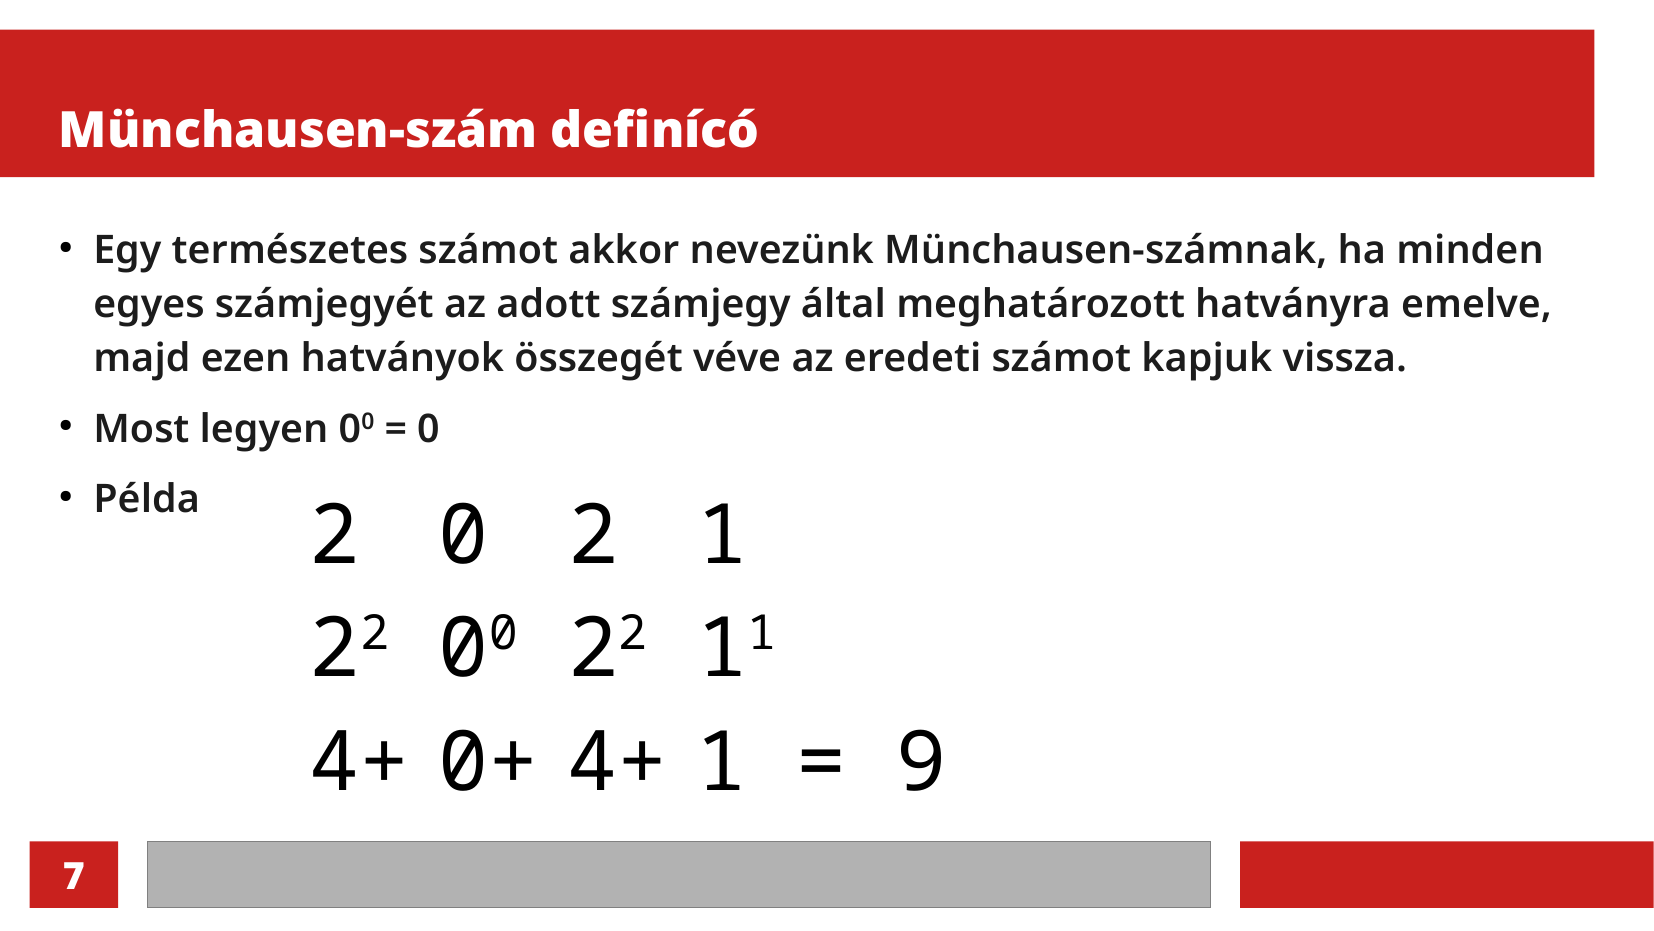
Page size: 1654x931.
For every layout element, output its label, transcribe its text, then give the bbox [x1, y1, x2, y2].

list Egy természetes számot akkor nevezünk Münchausen-számnak, ha minden egyes számjegyét az adott számjegy által meghatározott hatványra emelve, majd ezen hatványok összegét véve az eredeti számot kapjuk vissza. Most legyen 00 = 0 Példa [59, 221, 1565, 532]
text_box 2 0 2 1 22 00 22 11 4+ 0+ 4+ 1 = 9 [295, 466, 1625, 736]
title Münchausen-szám definícó [59, 44, 1595, 163]
